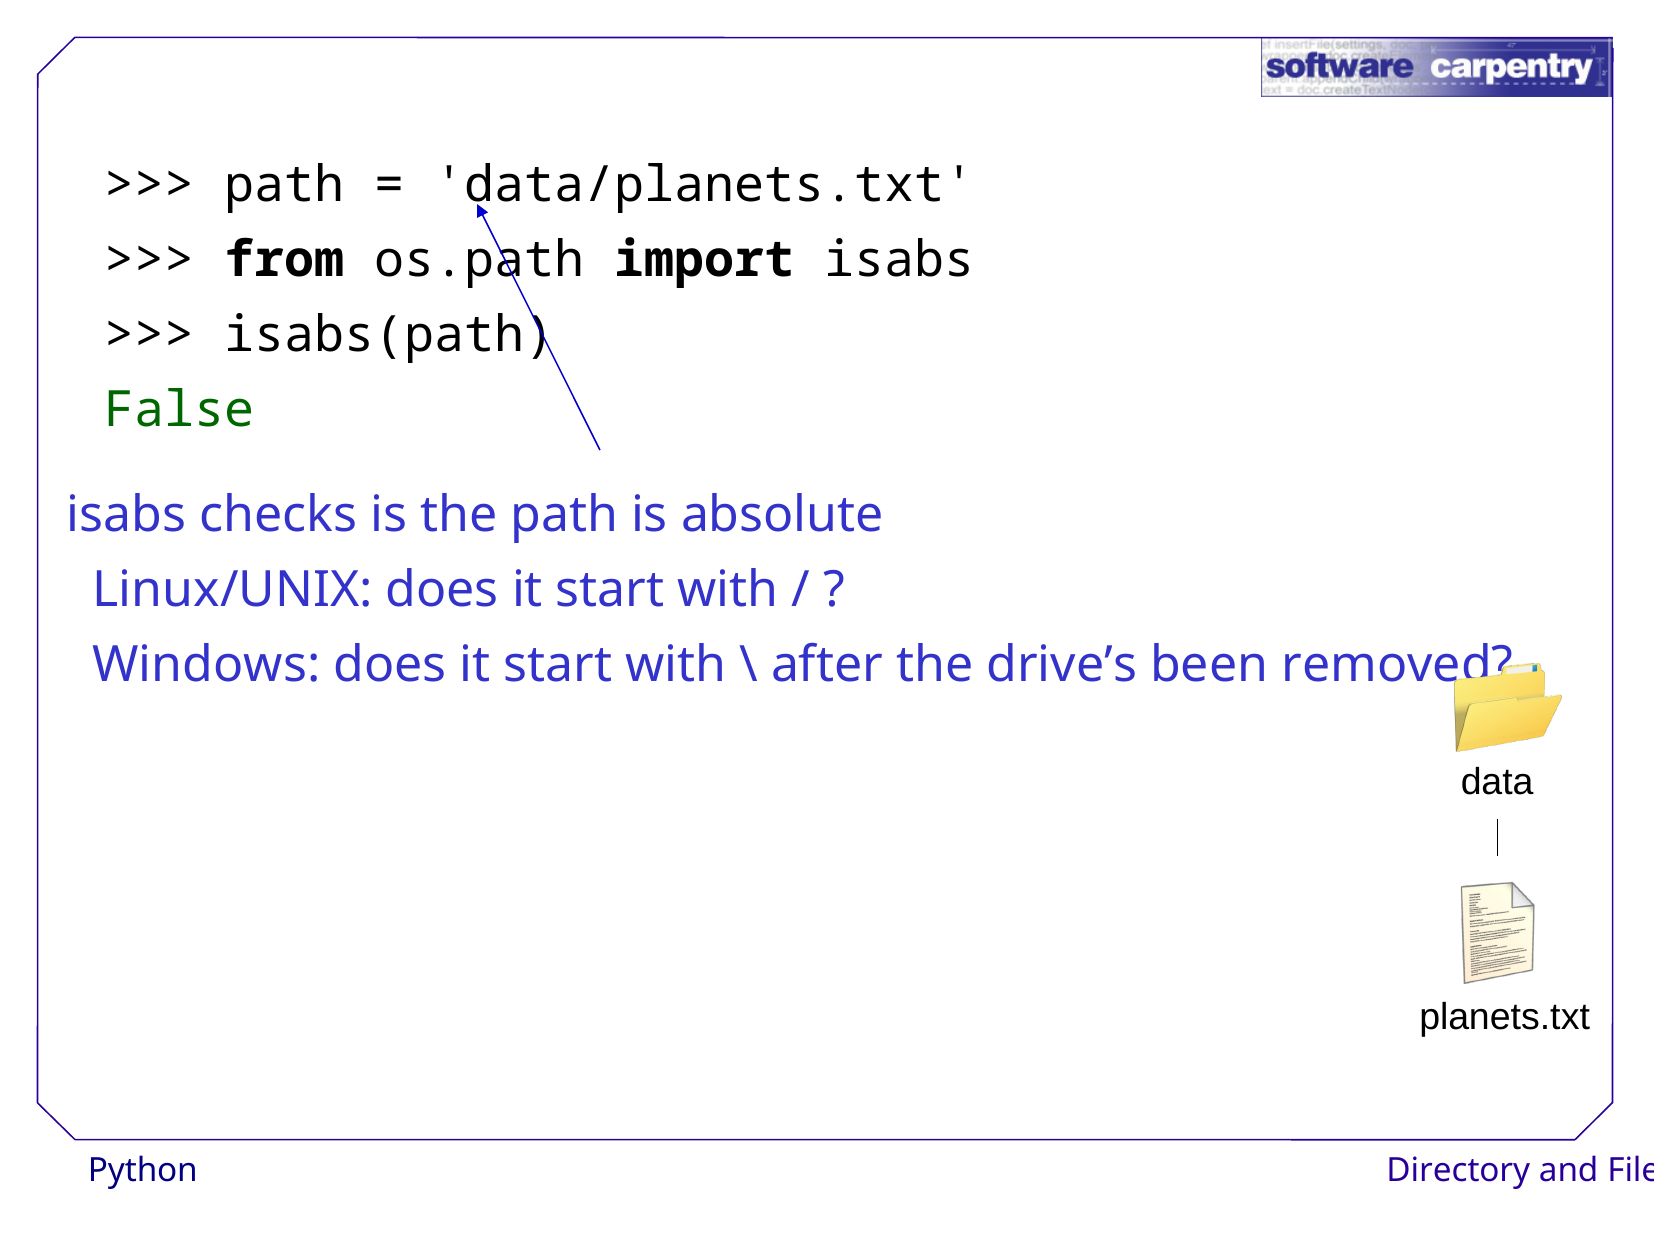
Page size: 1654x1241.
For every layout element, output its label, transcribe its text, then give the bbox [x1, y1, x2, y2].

picture [1450, 649, 1566, 765]
picture [1441, 875, 1555, 988]
text_box >>> path = 'data/planets.txt' >>> from os.path import isabs >>> isabs(path) False [89, 128, 1512, 1037]
picture [1261, 39, 1613, 97]
text_box planets.txt [1404, 988, 1605, 1046]
text_box isabs checks is the path is absolute Linux/UNIX: does it start with / ? Windows: does it start with \ after the drive’s been removed? [51, 459, 771, 554]
text_box data [1446, 753, 1549, 811]
